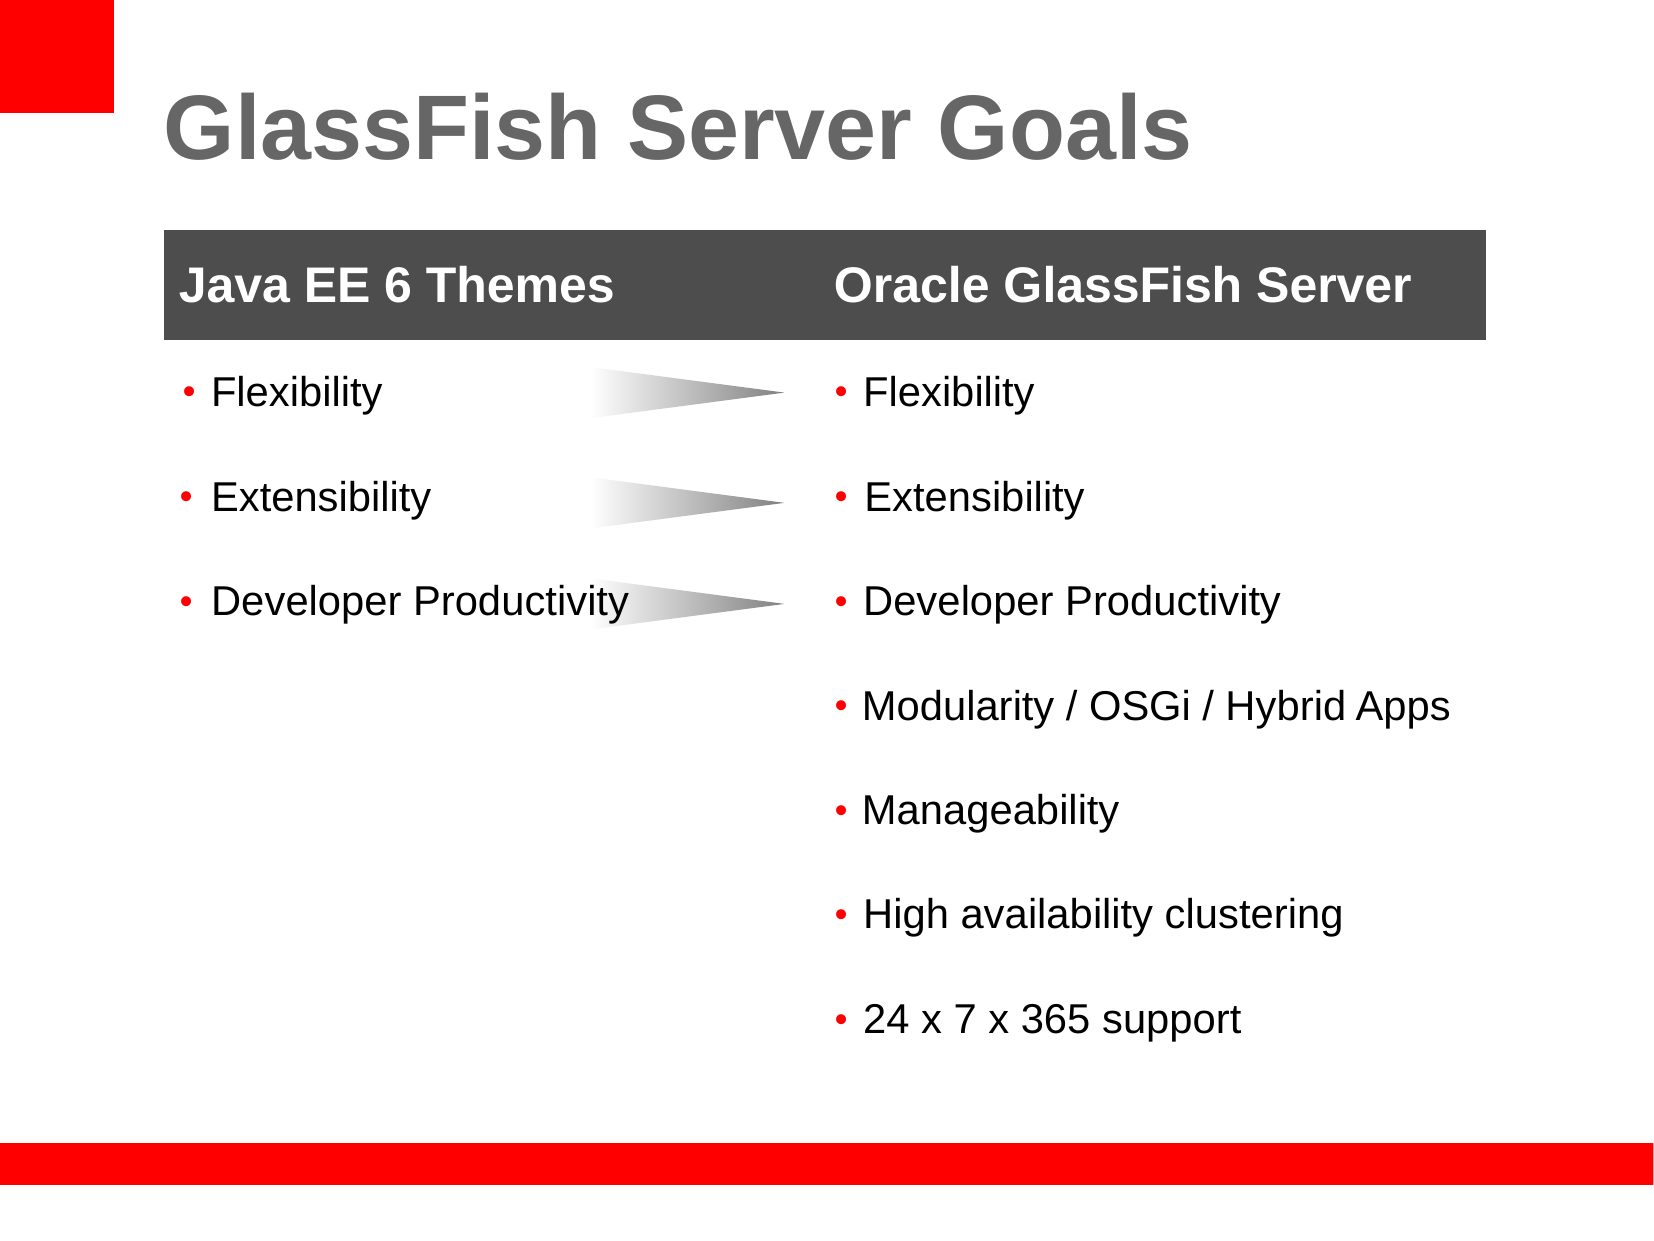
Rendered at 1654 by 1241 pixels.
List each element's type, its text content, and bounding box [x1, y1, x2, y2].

table_cell Developer Productivity [819, 549, 1486, 653]
picture [0, 1143, 1654, 1185]
text_box [592, 477, 785, 529]
table_cell Manageability [819, 758, 1486, 862]
table_header Oracle GlassFish Server [819, 230, 1486, 340]
table_cell [164, 758, 819, 862]
picture [0, 0, 114, 113]
table_cell High availability clustering [819, 862, 1486, 967]
table_cell Flexibility [164, 340, 819, 444]
table_cell Flexibility [819, 340, 1486, 444]
table_cell Modularity / OSGi / Hybrid Apps [819, 653, 1486, 758]
table_cell 24 x 7 x 365 support [819, 967, 1486, 1071]
title GlassFish Server Goals [148, 52, 1520, 208]
table_cell Extensibility [819, 444, 1486, 549]
table_cell Extensibility [164, 444, 819, 549]
table_cell [164, 967, 819, 1071]
table_header Java EE 6 Themes [164, 230, 819, 340]
table_cell Developer Productivity [164, 549, 819, 653]
text_box [592, 367, 785, 418]
table_cell [164, 653, 819, 758]
table_cell [164, 862, 819, 967]
